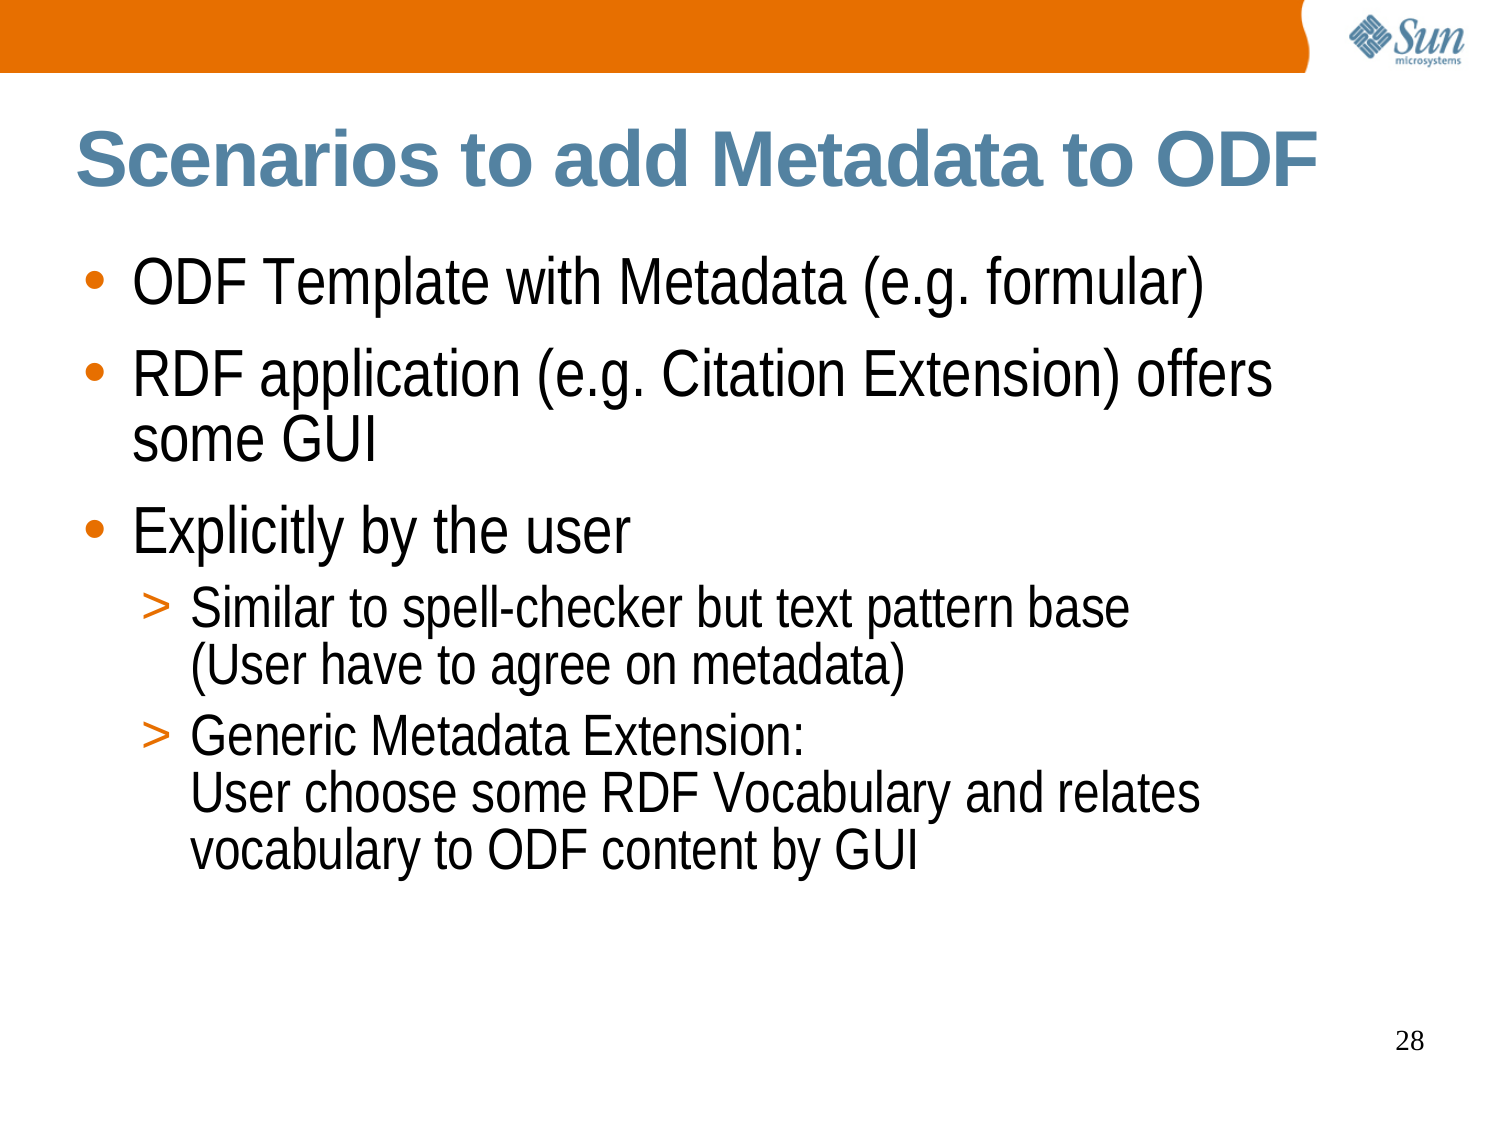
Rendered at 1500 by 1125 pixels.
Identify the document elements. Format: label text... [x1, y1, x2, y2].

list ODF Template with Metadata (e.g. formular) RDF application (e.g. Citation Extension) offers some GUI Explicitly by the user Similar to spell-checker but text pattern base (User have to agree on metadata) Generic Metadata Extension: User choose some RDF Vocabulary and relates vocabulary to ODF content by GUI [64, 252, 1401, 1056]
title Scenarios to add Metadata to ODF [75, 123, 1437, 227]
picture [0, 0, 1500, 73]
